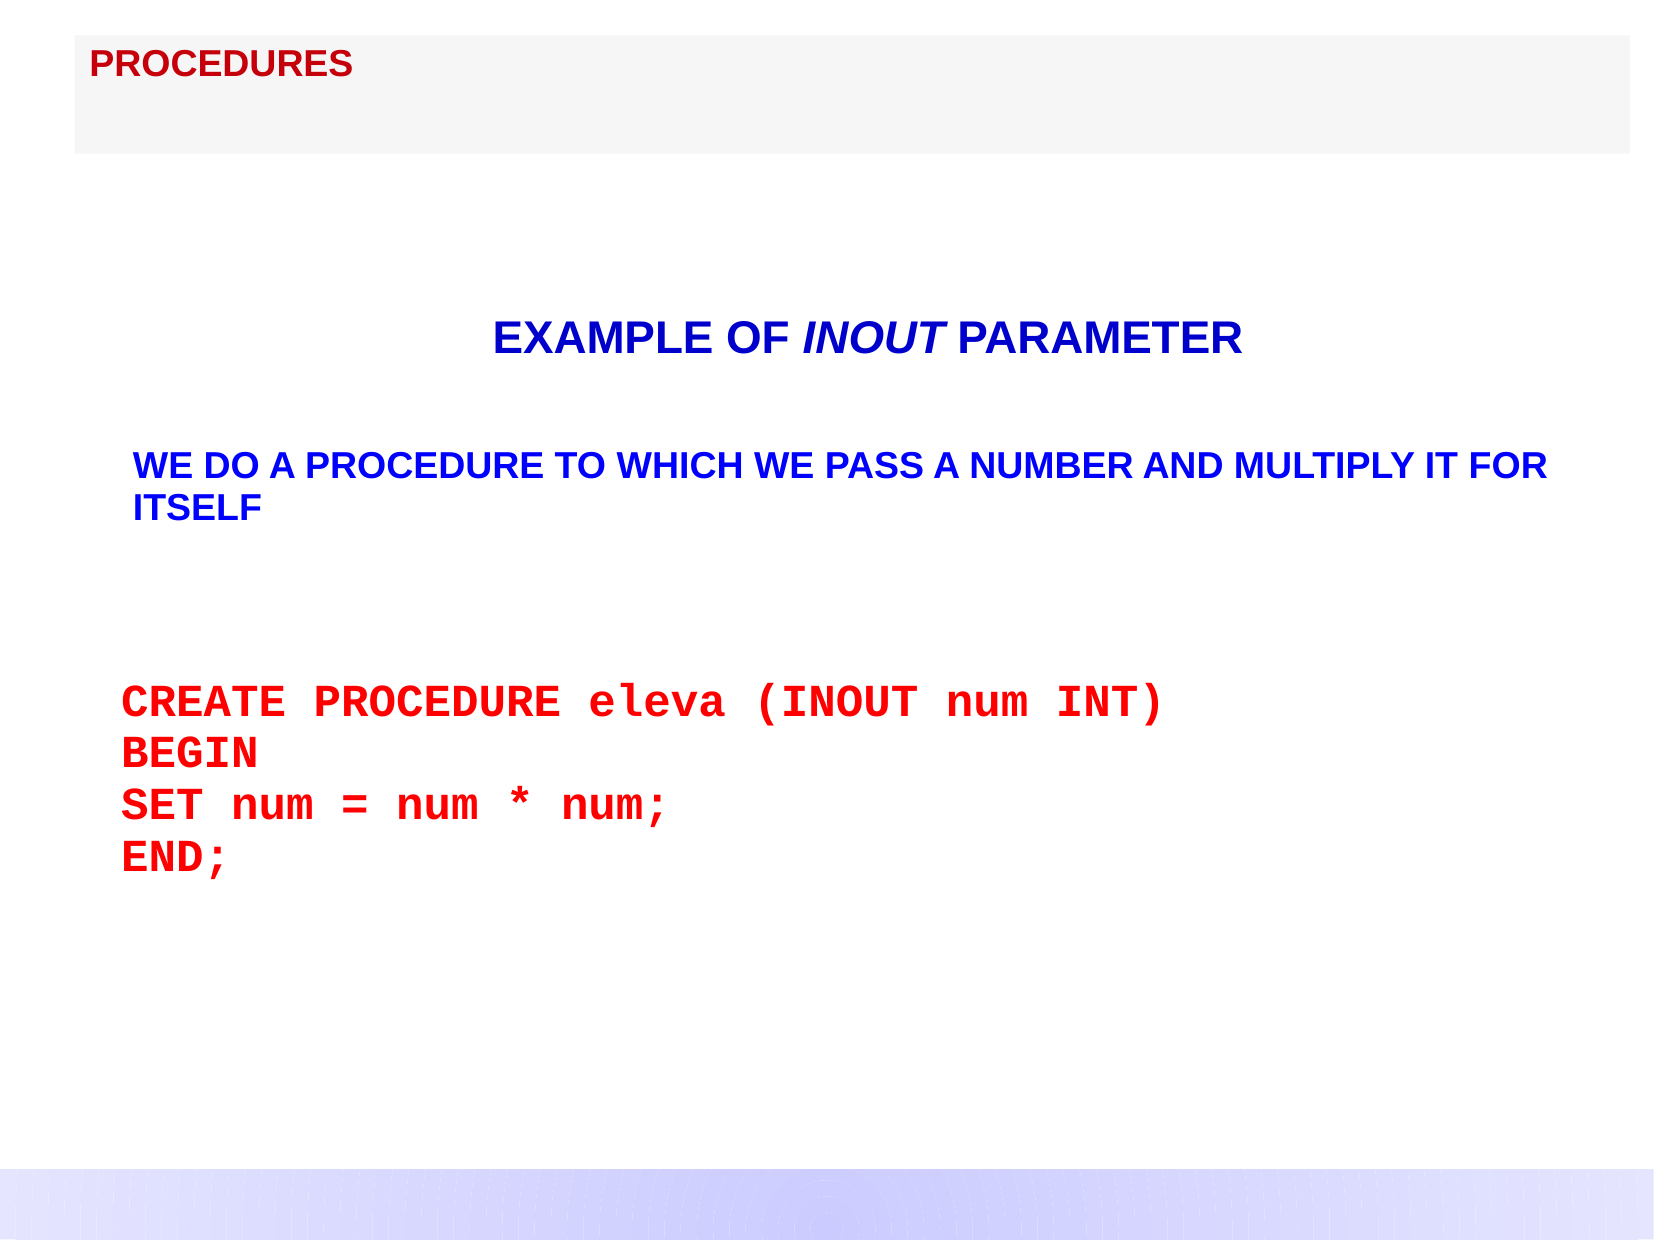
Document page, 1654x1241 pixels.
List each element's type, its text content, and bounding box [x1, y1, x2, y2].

text_box EXAMPLE OF INOUT PARAMETER [129, 304, 1607, 372]
text_box CREATE PROCEDURE eleva (INOUT num INT) BEGIN SET num = num * num; END; [106, 670, 1477, 910]
text_box WE DO A PROCEDURE TO WHICH WE PASS A NUMBER AND MULTIPLY IT FOR ITSELF [118, 437, 1571, 539]
text_box PROCEDURES [74, 35, 1630, 154]
text_box [0, 304, 1654, 1221]
